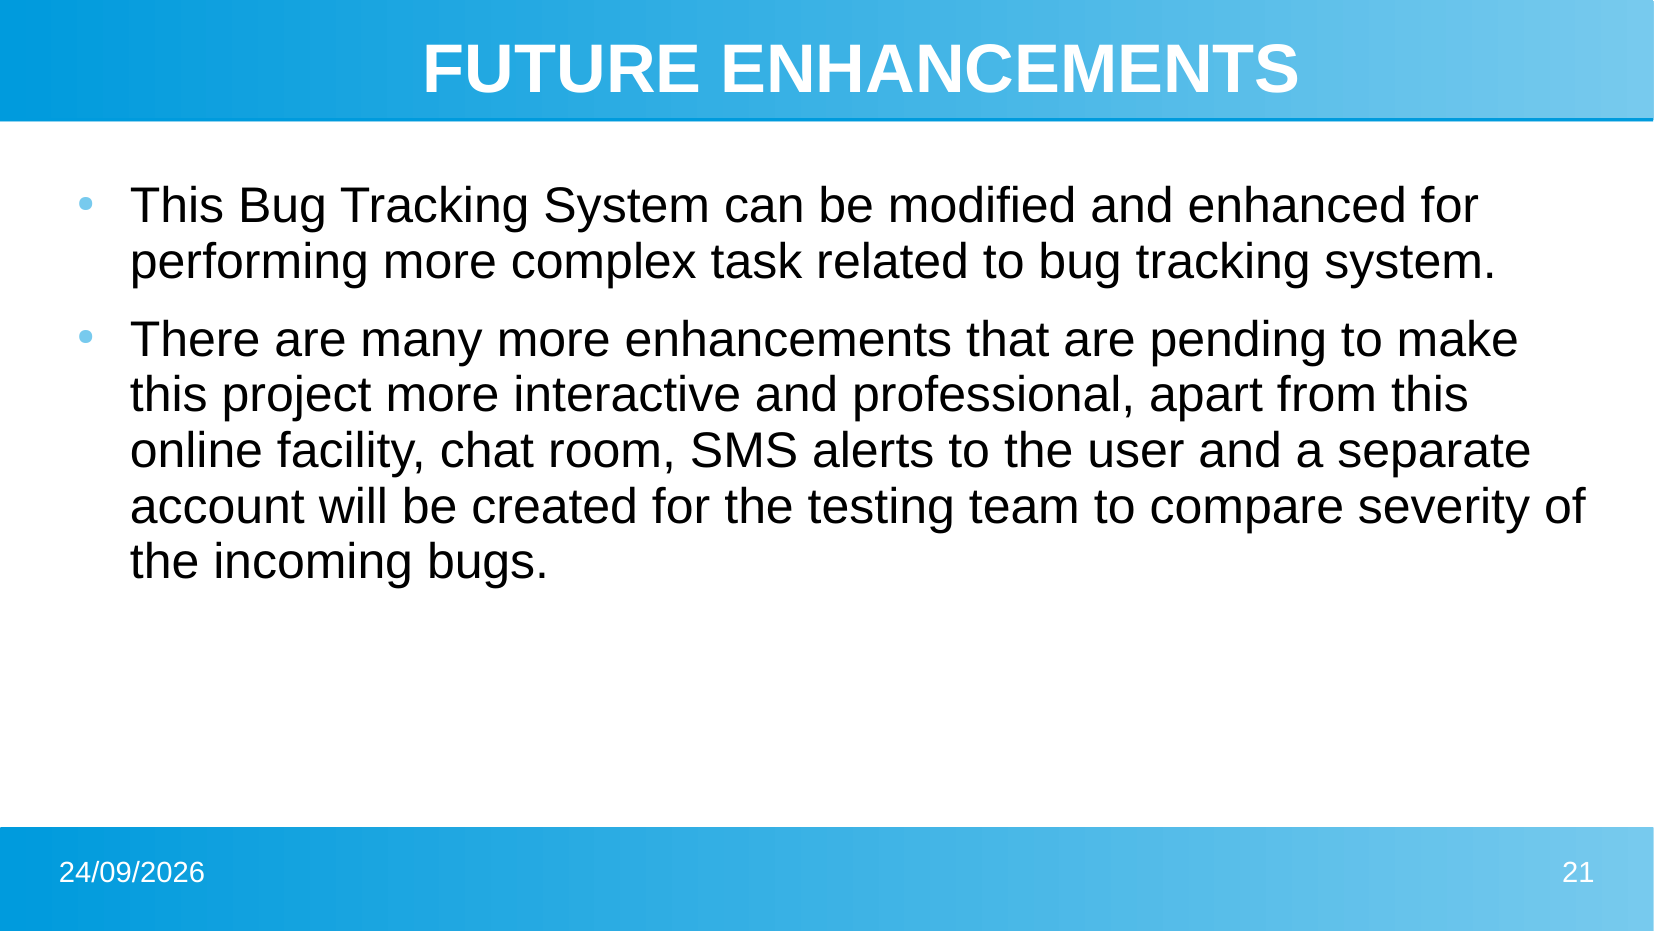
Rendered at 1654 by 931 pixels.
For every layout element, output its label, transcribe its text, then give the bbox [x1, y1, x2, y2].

list This Bug Tracking System can be modified and enhanced for performing more complex task related to bug tracking system. There are many more enhancements that are pending to make this project more interactive and professional, apart from this online facility, chat room, SMS alerts to the user and a separate account will be created for the testing team to compare severity of the incoming bugs. [59, 177, 1595, 768]
title FUTURE ENHANCEMENTS [59, 29, 1595, 108]
